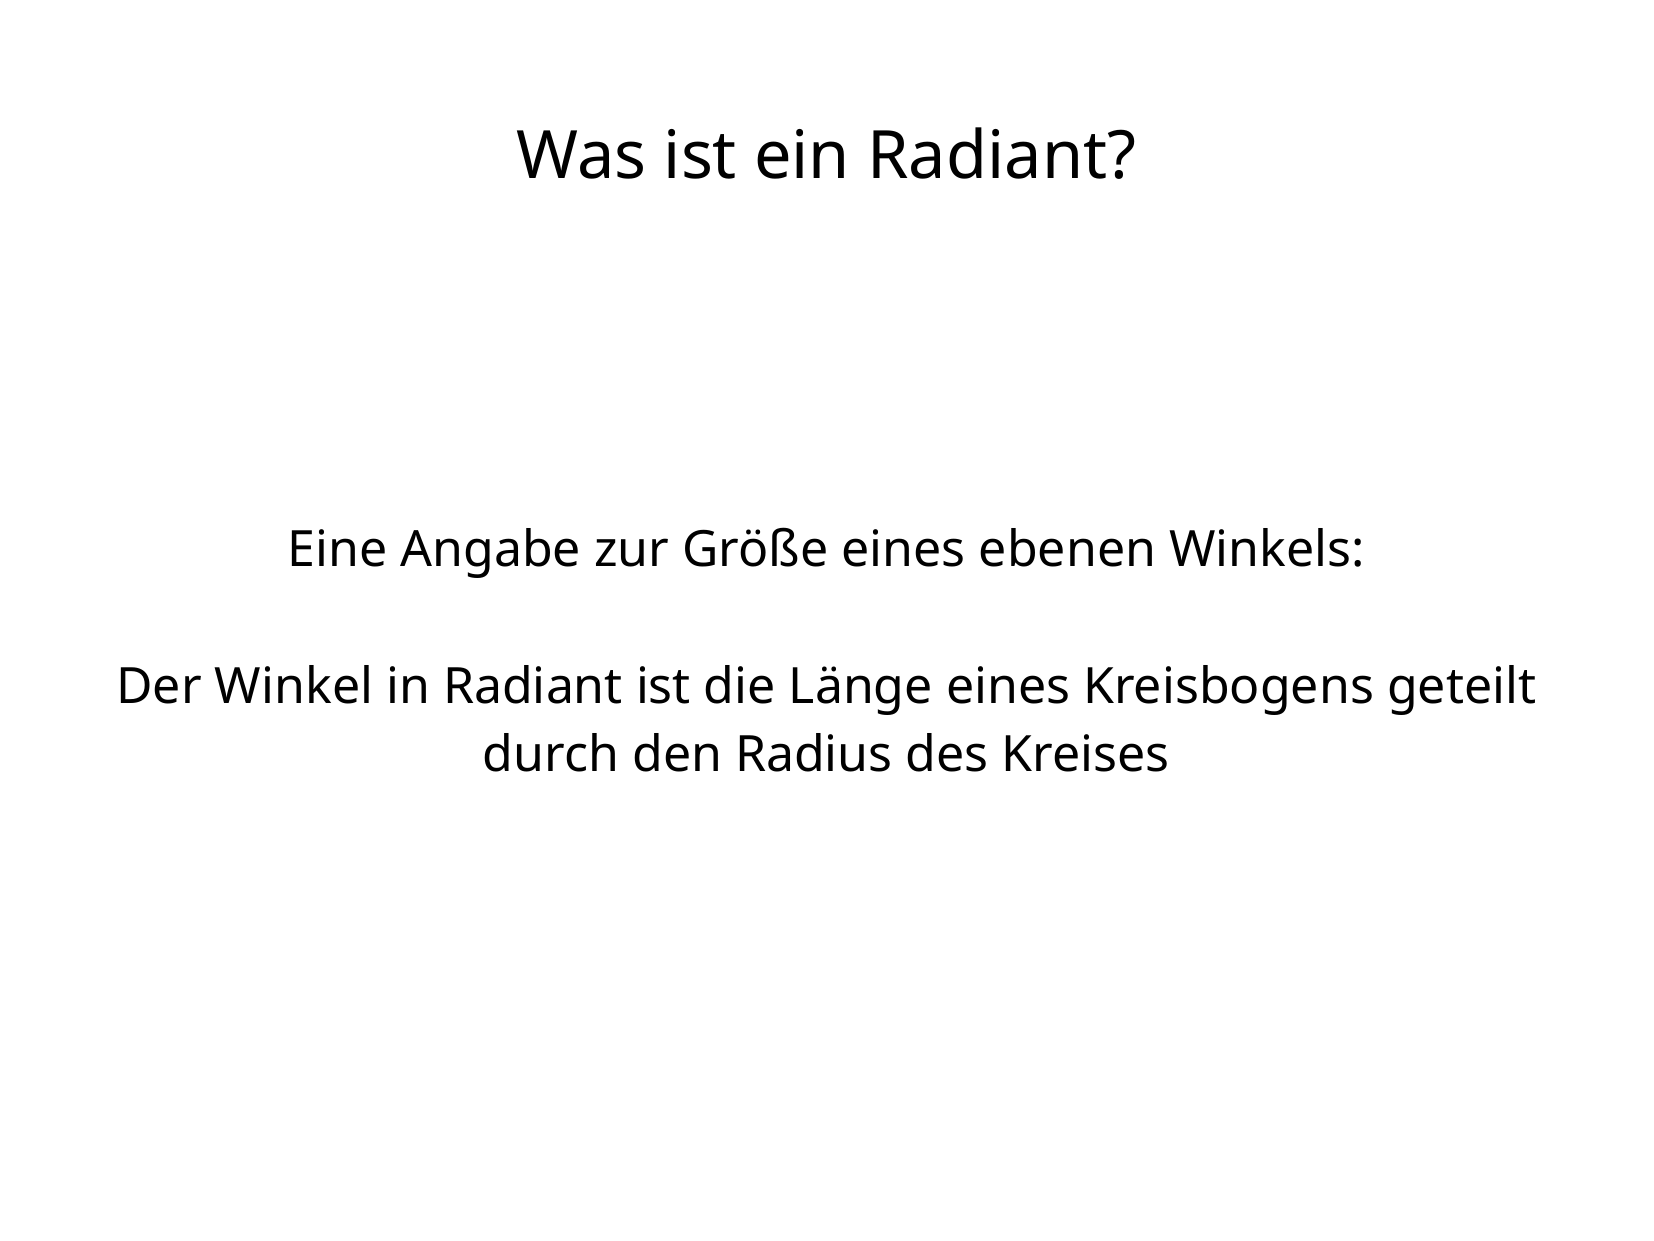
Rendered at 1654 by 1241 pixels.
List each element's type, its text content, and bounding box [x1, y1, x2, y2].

title Was ist ein Radiant? [82, 49, 1571, 257]
subtitle Eine Angabe zur Größe eines ebenen Winkels: Der Winkel in Radiant ist die Länge eines Kreisbogens geteilt durch den Radius des Kreises [82, 290, 1571, 1010]
